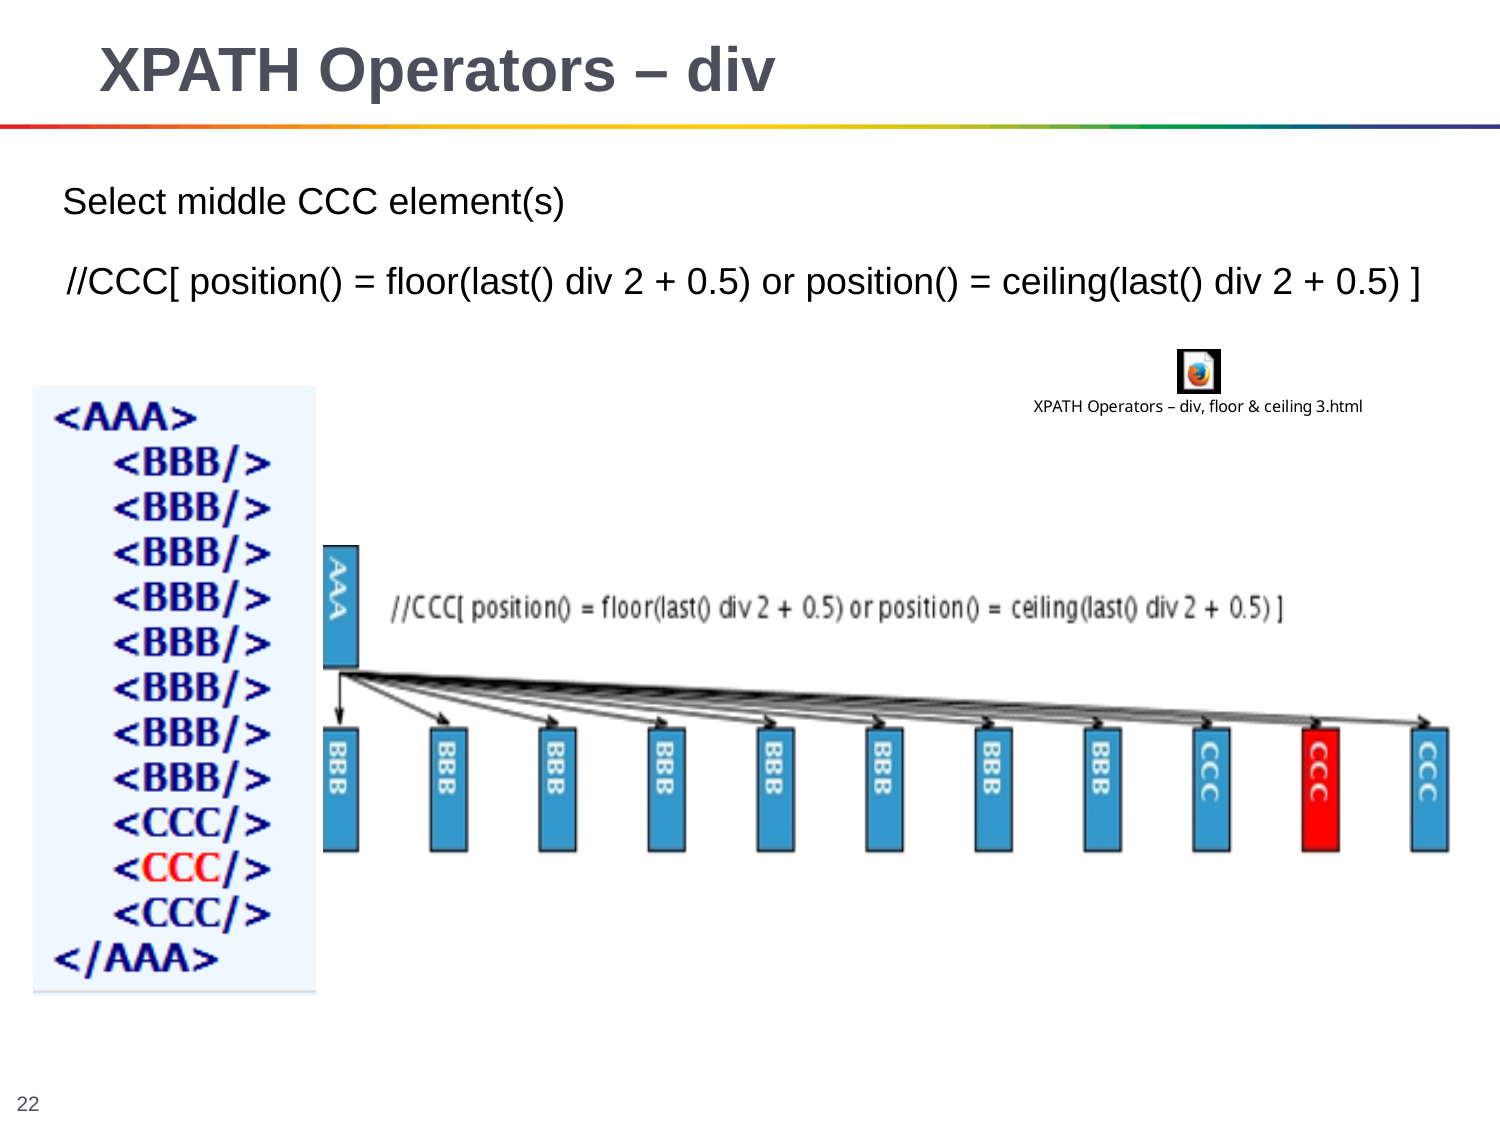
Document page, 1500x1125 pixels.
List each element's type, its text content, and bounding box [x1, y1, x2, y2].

chart [998, 349, 1398, 422]
picture [33, 386, 316, 996]
picture [323, 545, 1472, 880]
text_box //CCC[ position() = floor(last() div 2 + 0.5) or position() = ceiling(last() div 2 + 0.5) ] [51, 249, 1438, 310]
title XPATH Operators – div [84, 20, 1435, 112]
text_box Select middle CCC element(s) [47, 169, 1380, 230]
